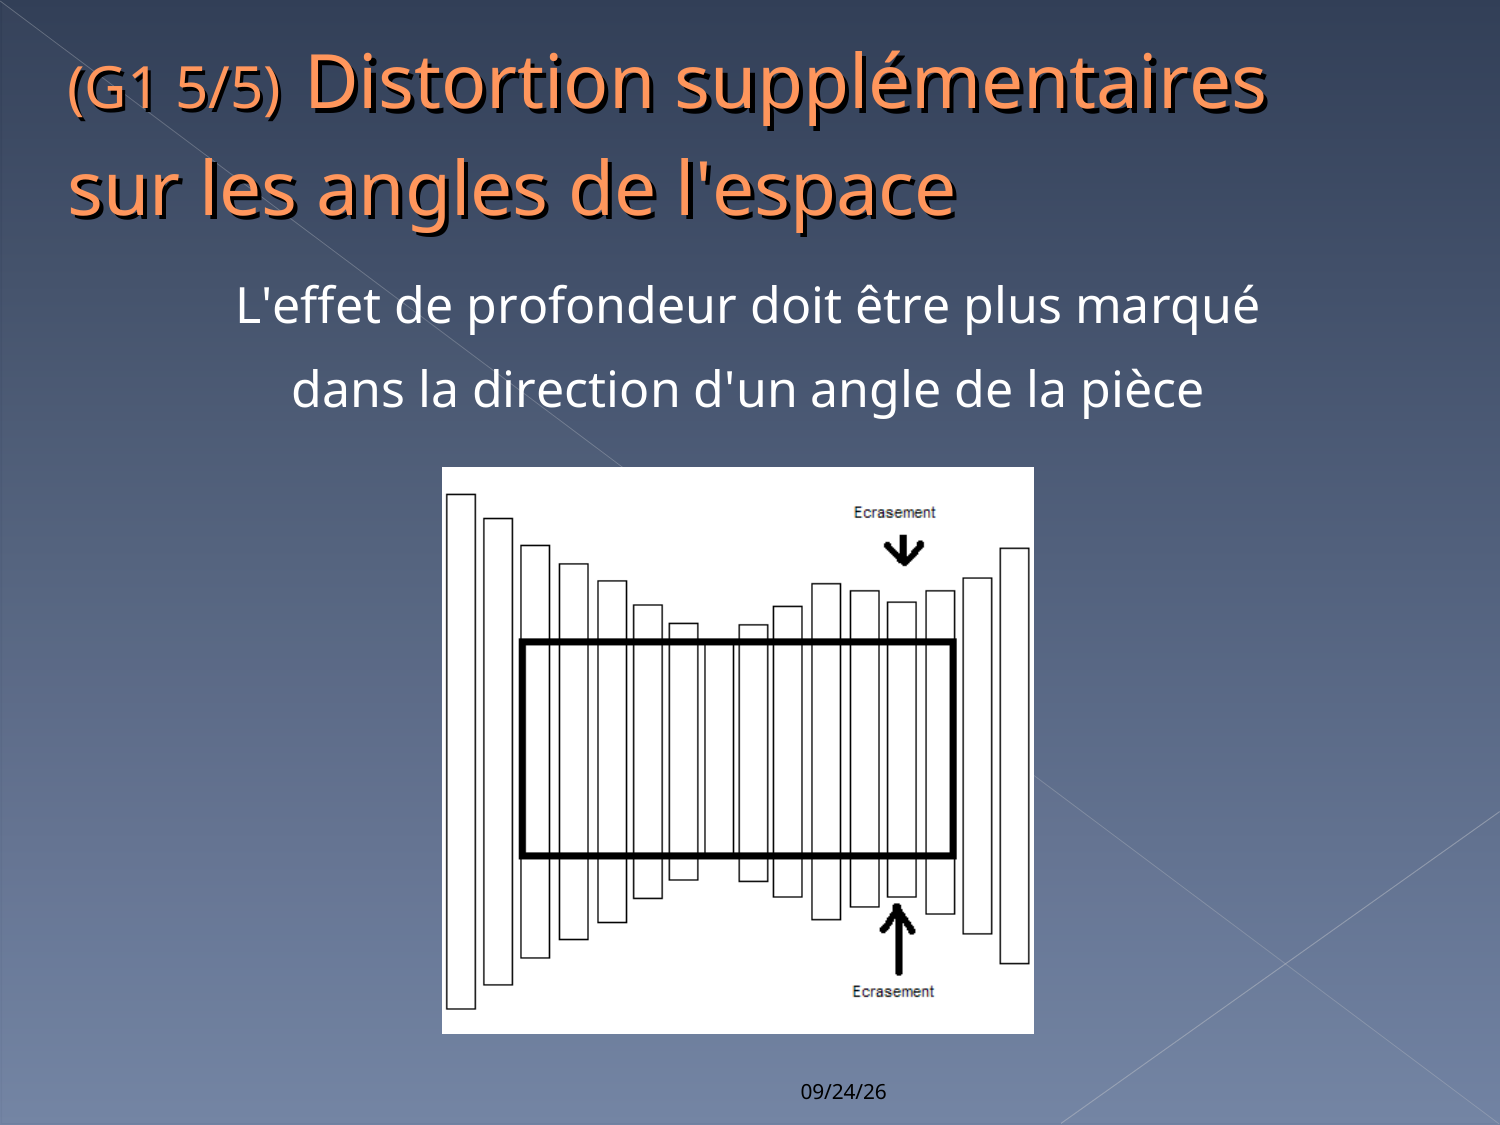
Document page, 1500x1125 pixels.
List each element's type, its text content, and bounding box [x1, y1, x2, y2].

title (G1 5/5) Distortion supplémentaires sur les angles de l'espace [67, 29, 1418, 224]
picture [442, 467, 1034, 1034]
subtitle L'effet de profondeur doit être plus marqué dans la direction d'un angle de la pièce [36, 145, 1386, 743]
